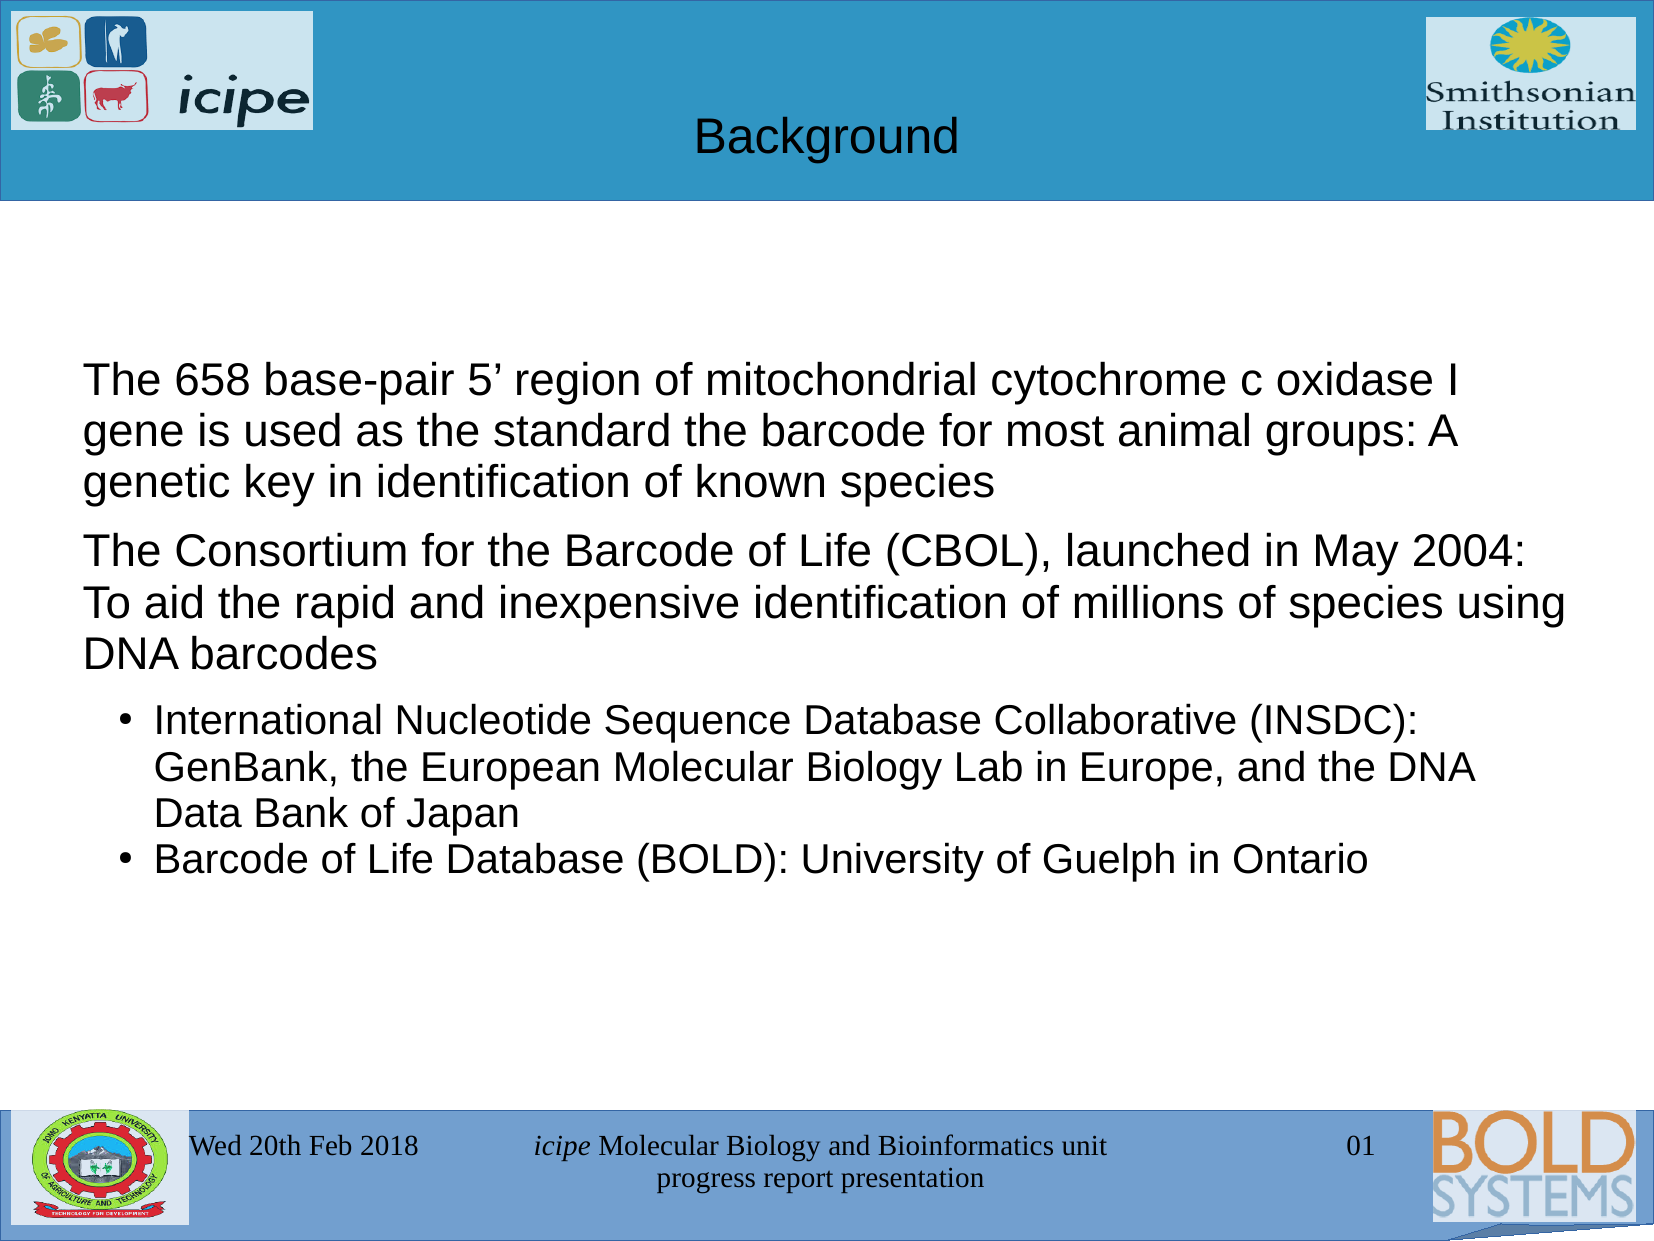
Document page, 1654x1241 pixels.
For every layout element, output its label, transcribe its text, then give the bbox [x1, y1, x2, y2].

title Background [82, 76, 1571, 169]
picture [1426, 17, 1636, 130]
picture [11, 11, 313, 130]
table_cell [11, 1104, 82, 1110]
subtitle The 658 base-pair 5’ region of mitochondrial cytochrome c oxidase I gene is used as the standard the barcode for most animal groups: A genetic key in identification of known species The Consortium for the Barcode of Life (CBOL), launched in May 2004: To aid the rapid and inexpensive identification of millions of species using DNA barcodes International Nucleotide Sequence Database Collaborative (INSDC): GenBank, the European Molecular Biology Lab in Europe, and the DNA Data Bank of Japan Barcode of Life Database (BOLD): University of Guelph in Ontario [82, 169, 1571, 1131]
